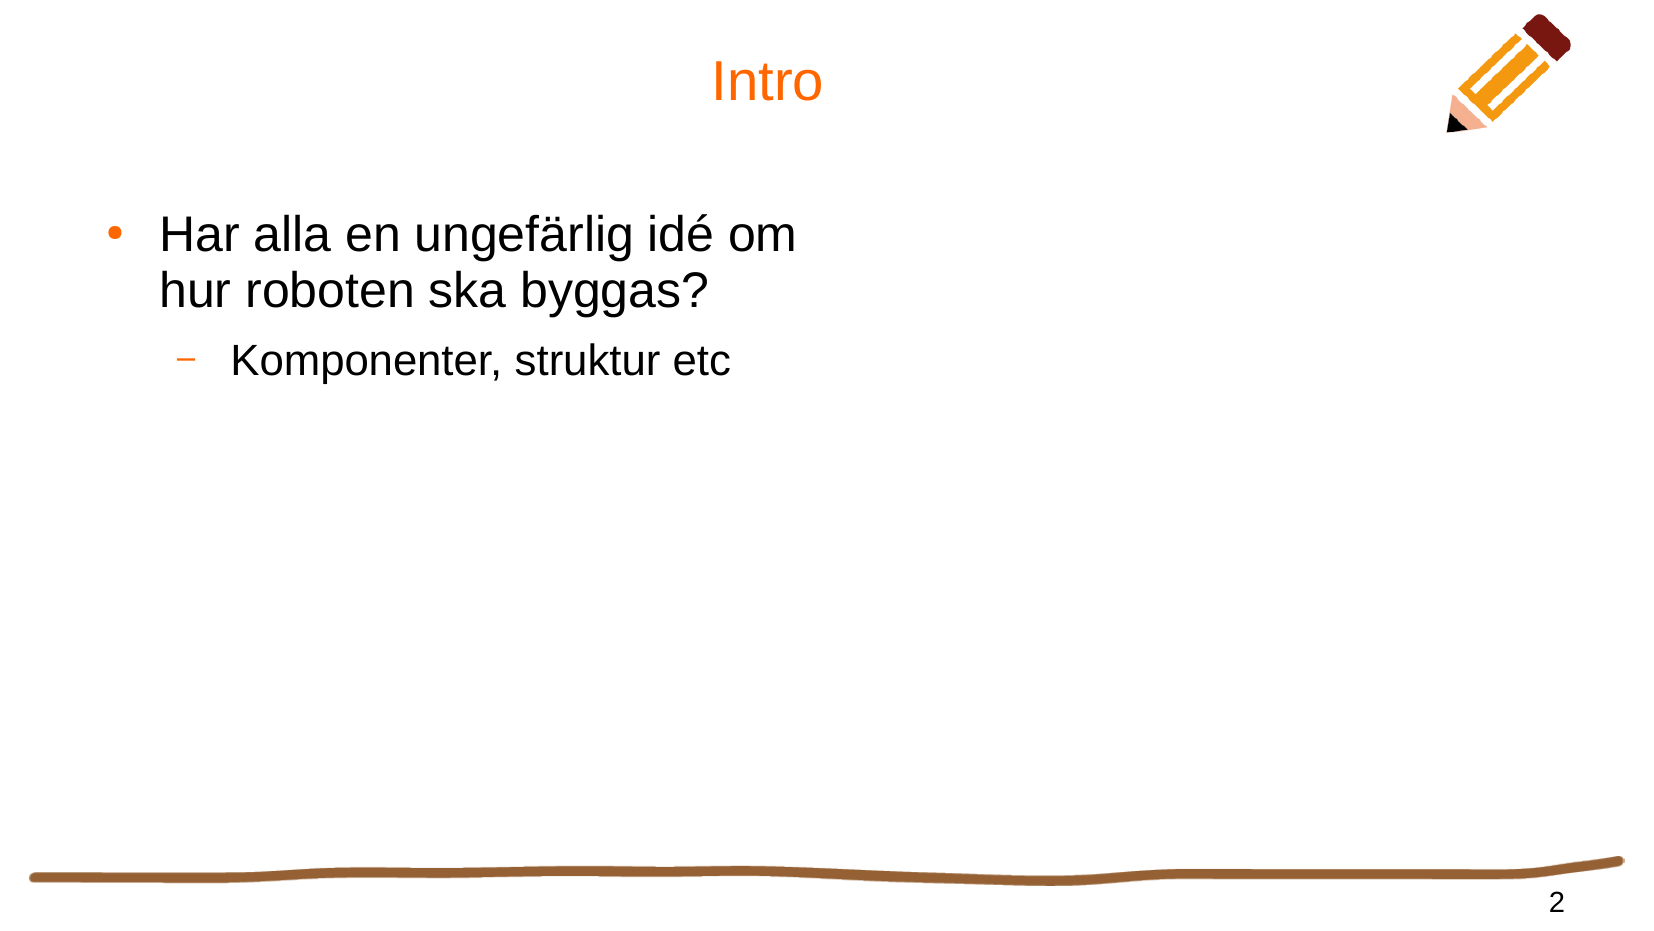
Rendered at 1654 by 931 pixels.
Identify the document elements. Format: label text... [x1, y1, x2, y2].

picture [29, 856, 1625, 886]
list Har alla en ungefärlig idé om hur roboten ska byggas? Komponenter, struktur etc [88, 206, 809, 857]
picture [1446, 14, 1571, 133]
title Intro [88, 29, 1447, 133]
